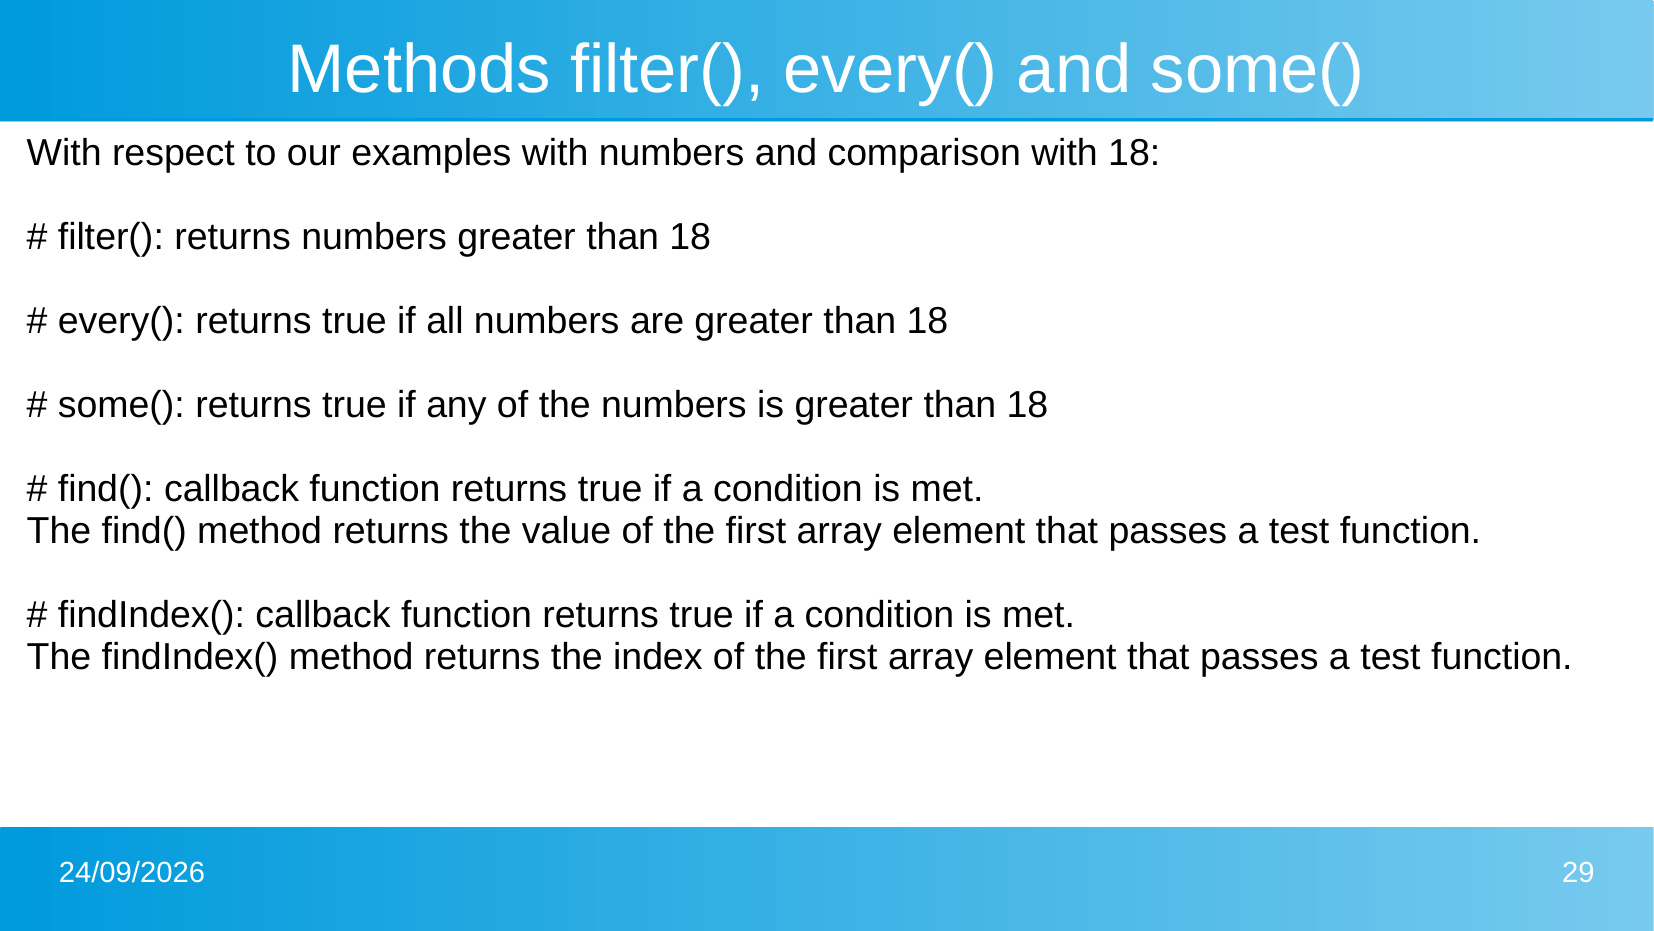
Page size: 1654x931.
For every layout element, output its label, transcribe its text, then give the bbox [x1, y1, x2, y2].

title Methods filter(), every() and some() [59, 29, 1595, 108]
text_box With respect to our examples with numbers and comparison with 18: # filter(): returns numbers greater than 18 # every(): returns true if all numbers are greater than 18 # some(): returns true if any of the numbers is greater than 18 # find(): callback function returns true if a condition is met. The find() method returns the value of the first array element that passes a test function. # findIndex(): callback function returns true if a condition is met. The findIndex() method returns the index of the first array element that passes a test function. [11, 124, 1625, 798]
